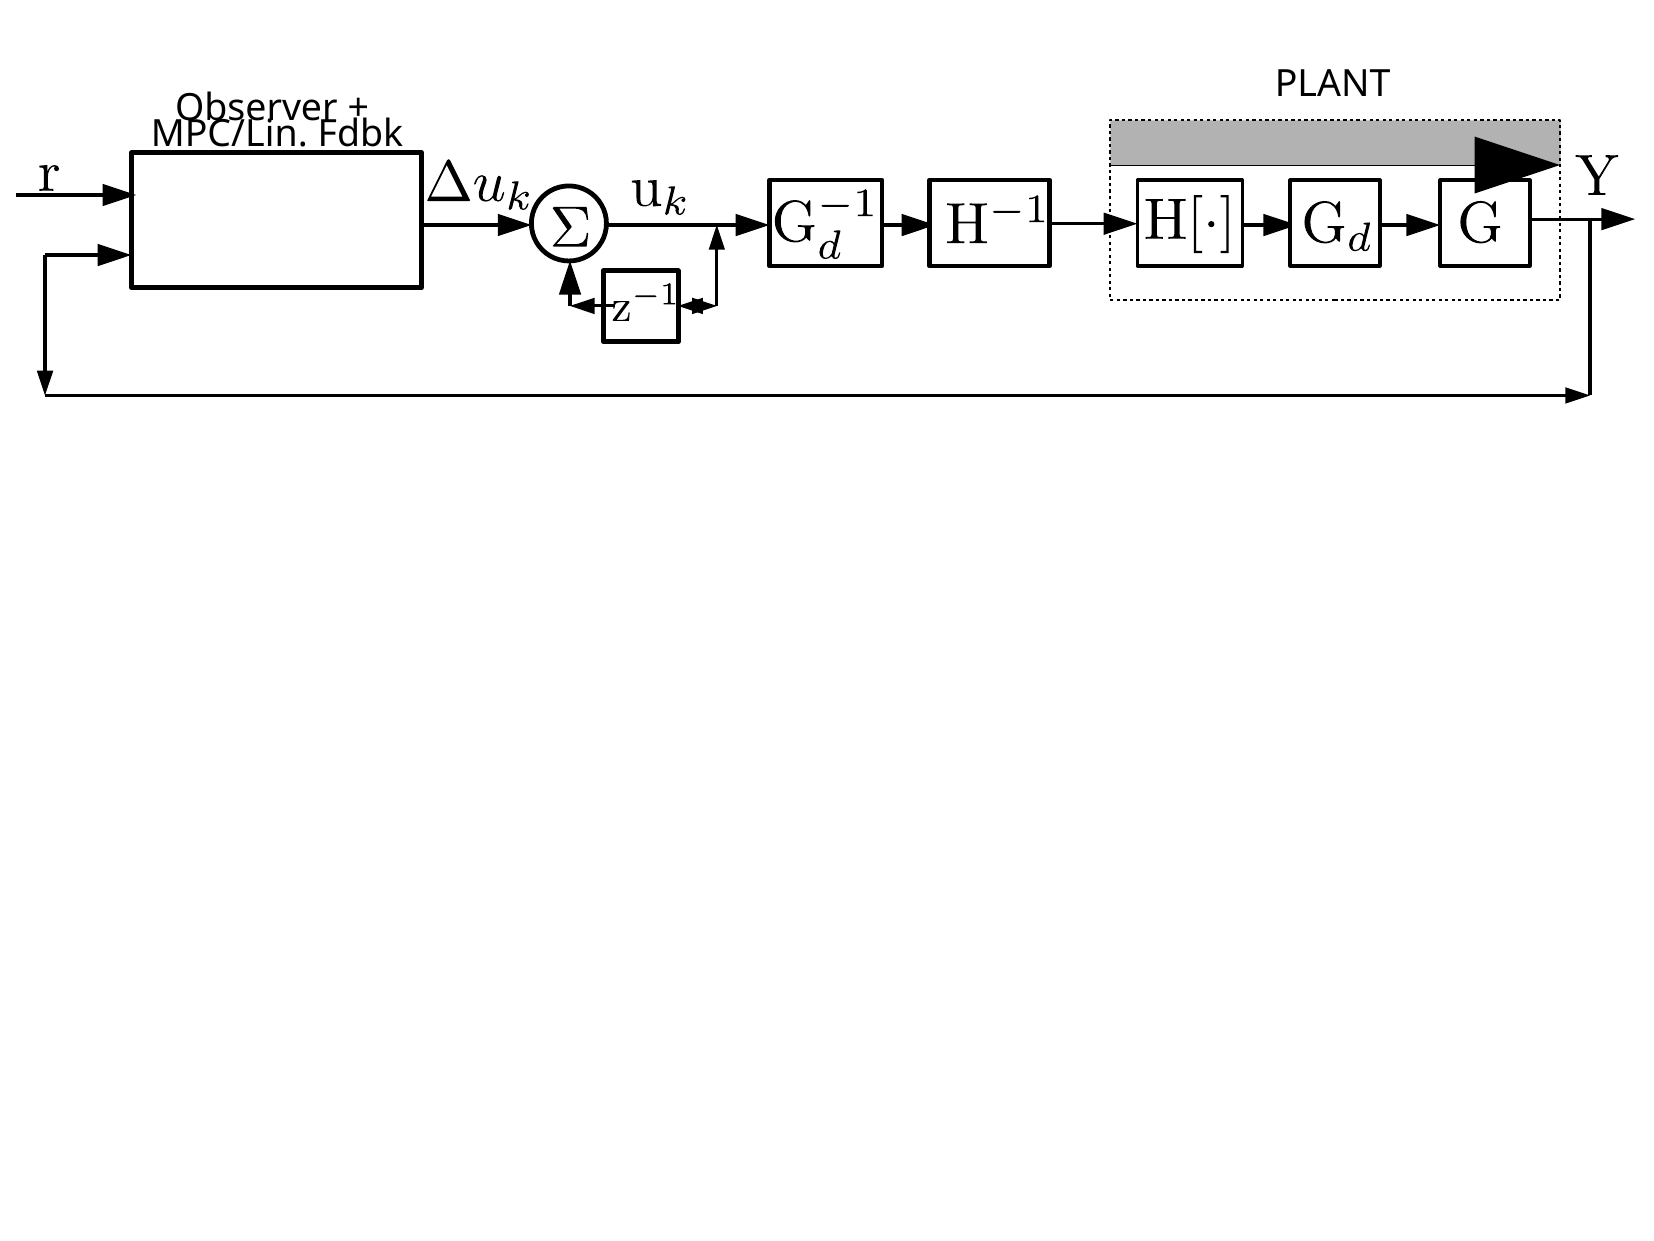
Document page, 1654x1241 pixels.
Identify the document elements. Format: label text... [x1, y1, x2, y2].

text_box [37, 165, 61, 191]
text_box [424, 159, 532, 211]
text_box [131, 196, 422, 288]
text_box [1110, 120, 1561, 301]
text_box [1575, 155, 1621, 196]
text_box Observer + MPC/Lin. Fdbk [136, 93, 422, 282]
text_box [531, 185, 607, 261]
text_box [769, 180, 883, 266]
text_box PLANT [1260, 49, 1411, 120]
text_box [630, 180, 688, 216]
text_box [603, 270, 679, 342]
text_box [131, 152, 136, 194]
text_box [929, 180, 1050, 266]
